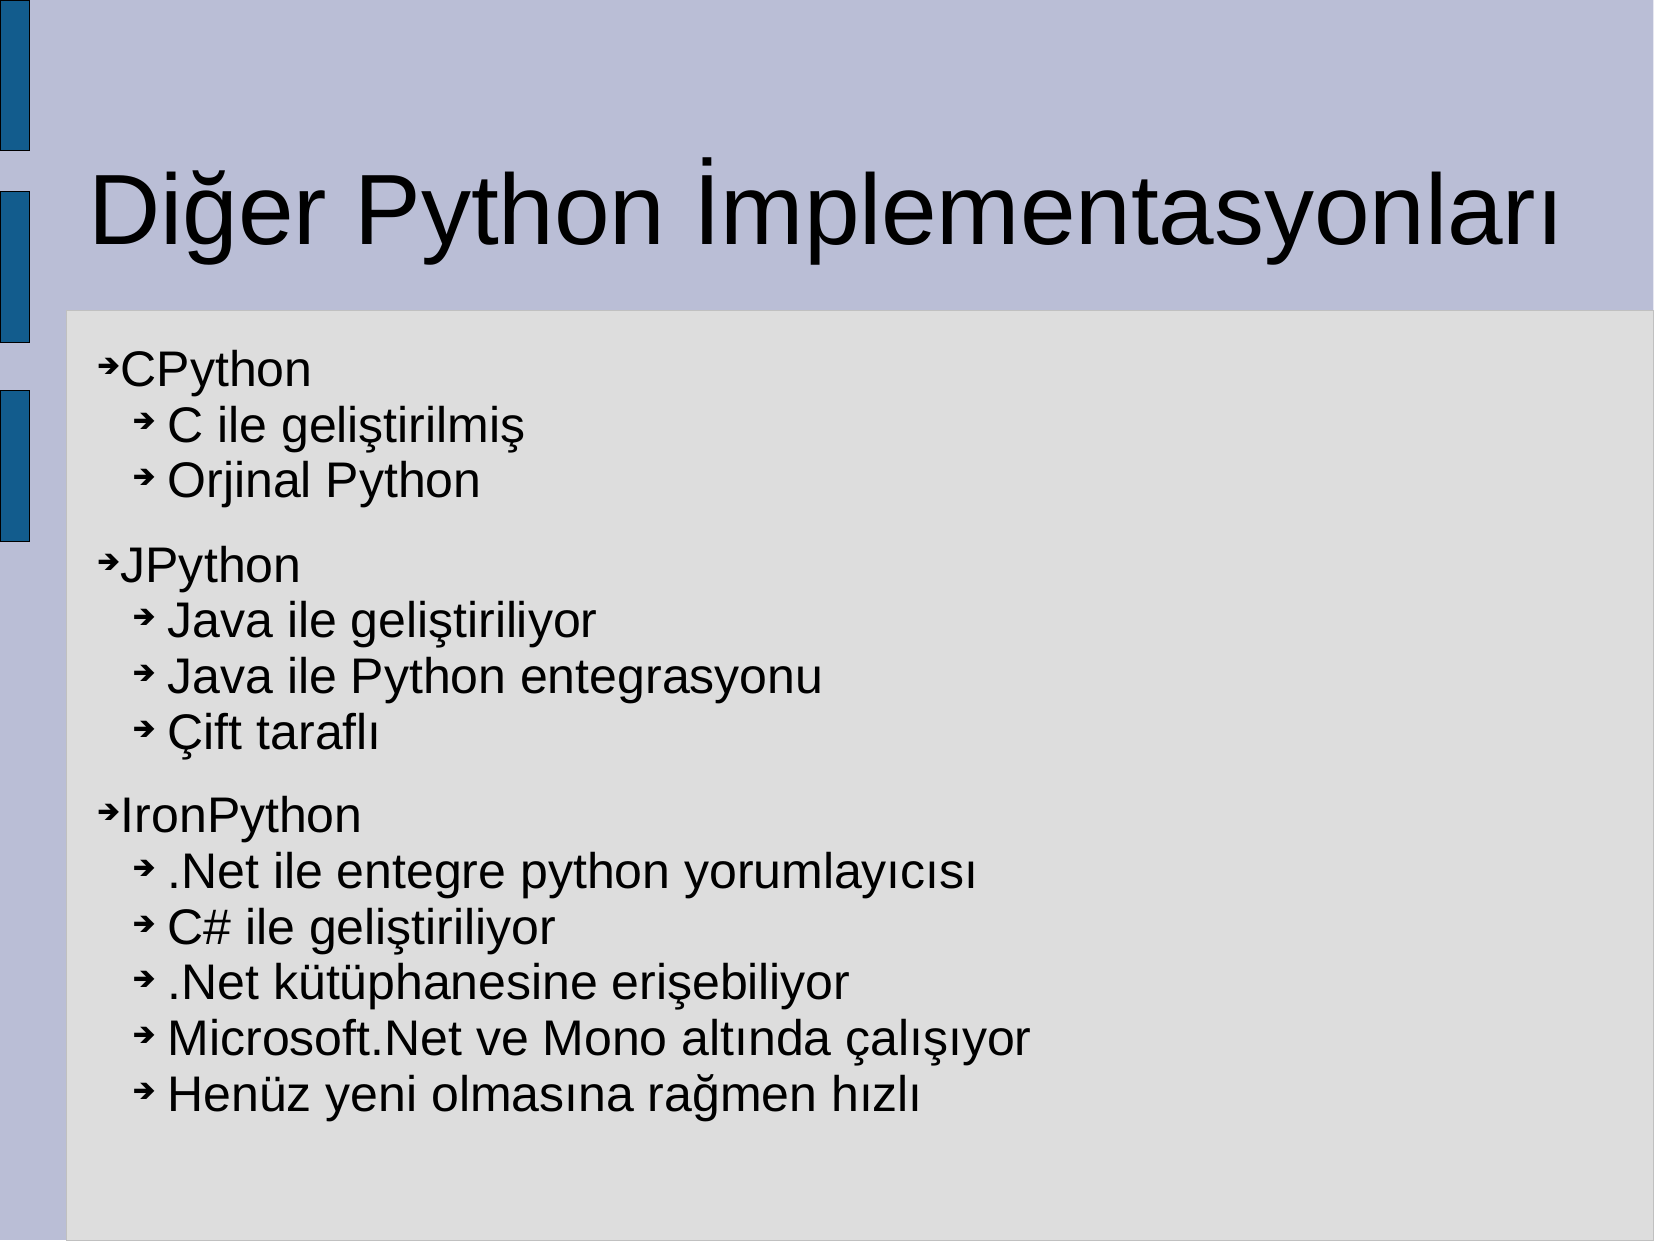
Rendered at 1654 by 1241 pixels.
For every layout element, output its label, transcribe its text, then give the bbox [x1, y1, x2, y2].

text_box IronPython .Net ile entegre python yorumlayıcısı C# ile geliştiriliyor .Net kütüphanesine erişebiliyor Microsoft.Net ve Mono altında çalışıyor Henüz yeni olmasına rağmen hızlı [96, 787, 1033, 1160]
text_box CPython C ile geliştirilmiş Orjinal Python [96, 341, 526, 528]
text_box Diğer Python İmplementasyonları [88, 154, 1566, 279]
text_box JPython Java ile geliştiriliyor Java ile Python entegrasyonu Çift taraflı [96, 536, 824, 785]
